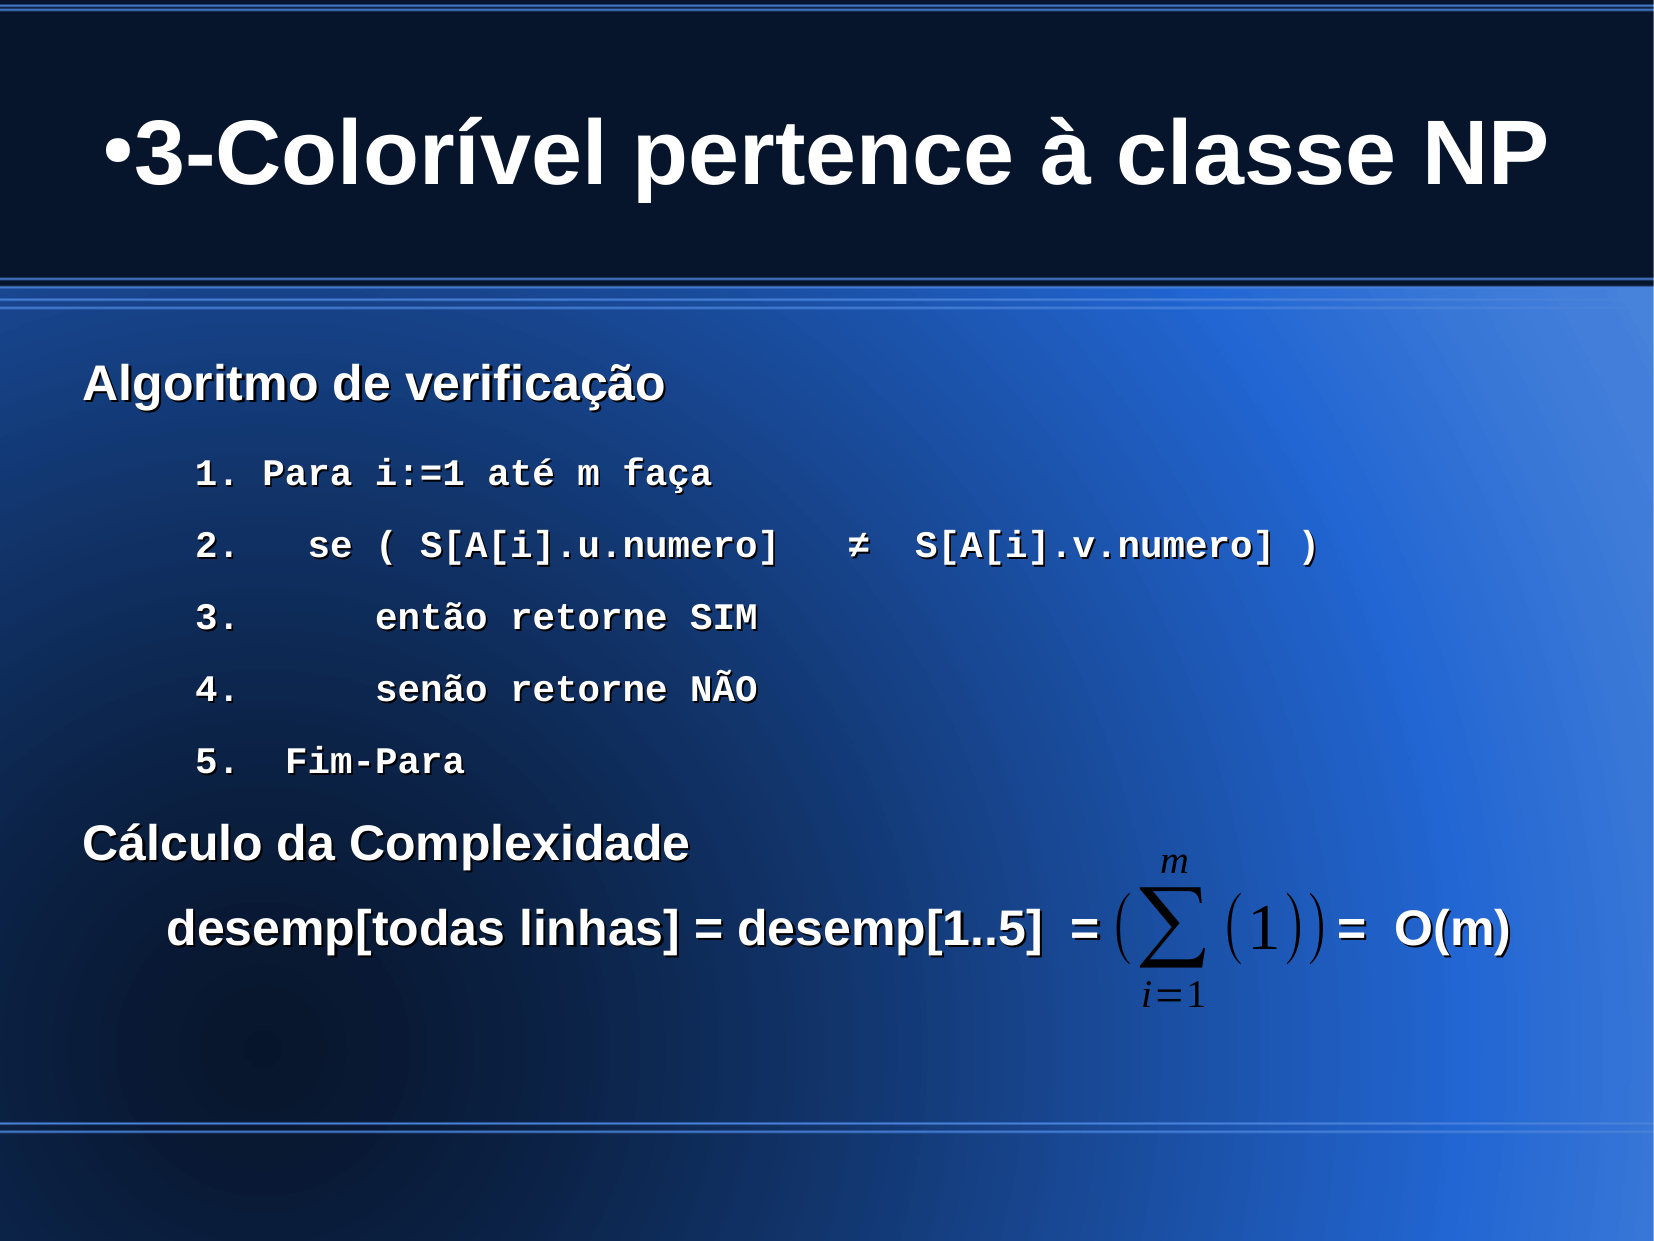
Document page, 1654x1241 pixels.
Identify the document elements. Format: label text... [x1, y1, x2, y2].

chart [1105, 838, 1335, 1016]
picture [0, 0, 1654, 1241]
title 3-Colorível pertence à classe NP [82, 49, 1571, 257]
list Algoritmo de verificação 1. Para i:=1 até m faça 2. se ( S[A[i].u.numero] ≠ S[A[i].v.numero] ) 3. então retorne SIM 4. senão retorne NÃO 5. Fim-Para Cálculo da Complexidade desemp[todas linhas] = desemp[1..5] = = O(m) [82, 355, 1571, 1212]
